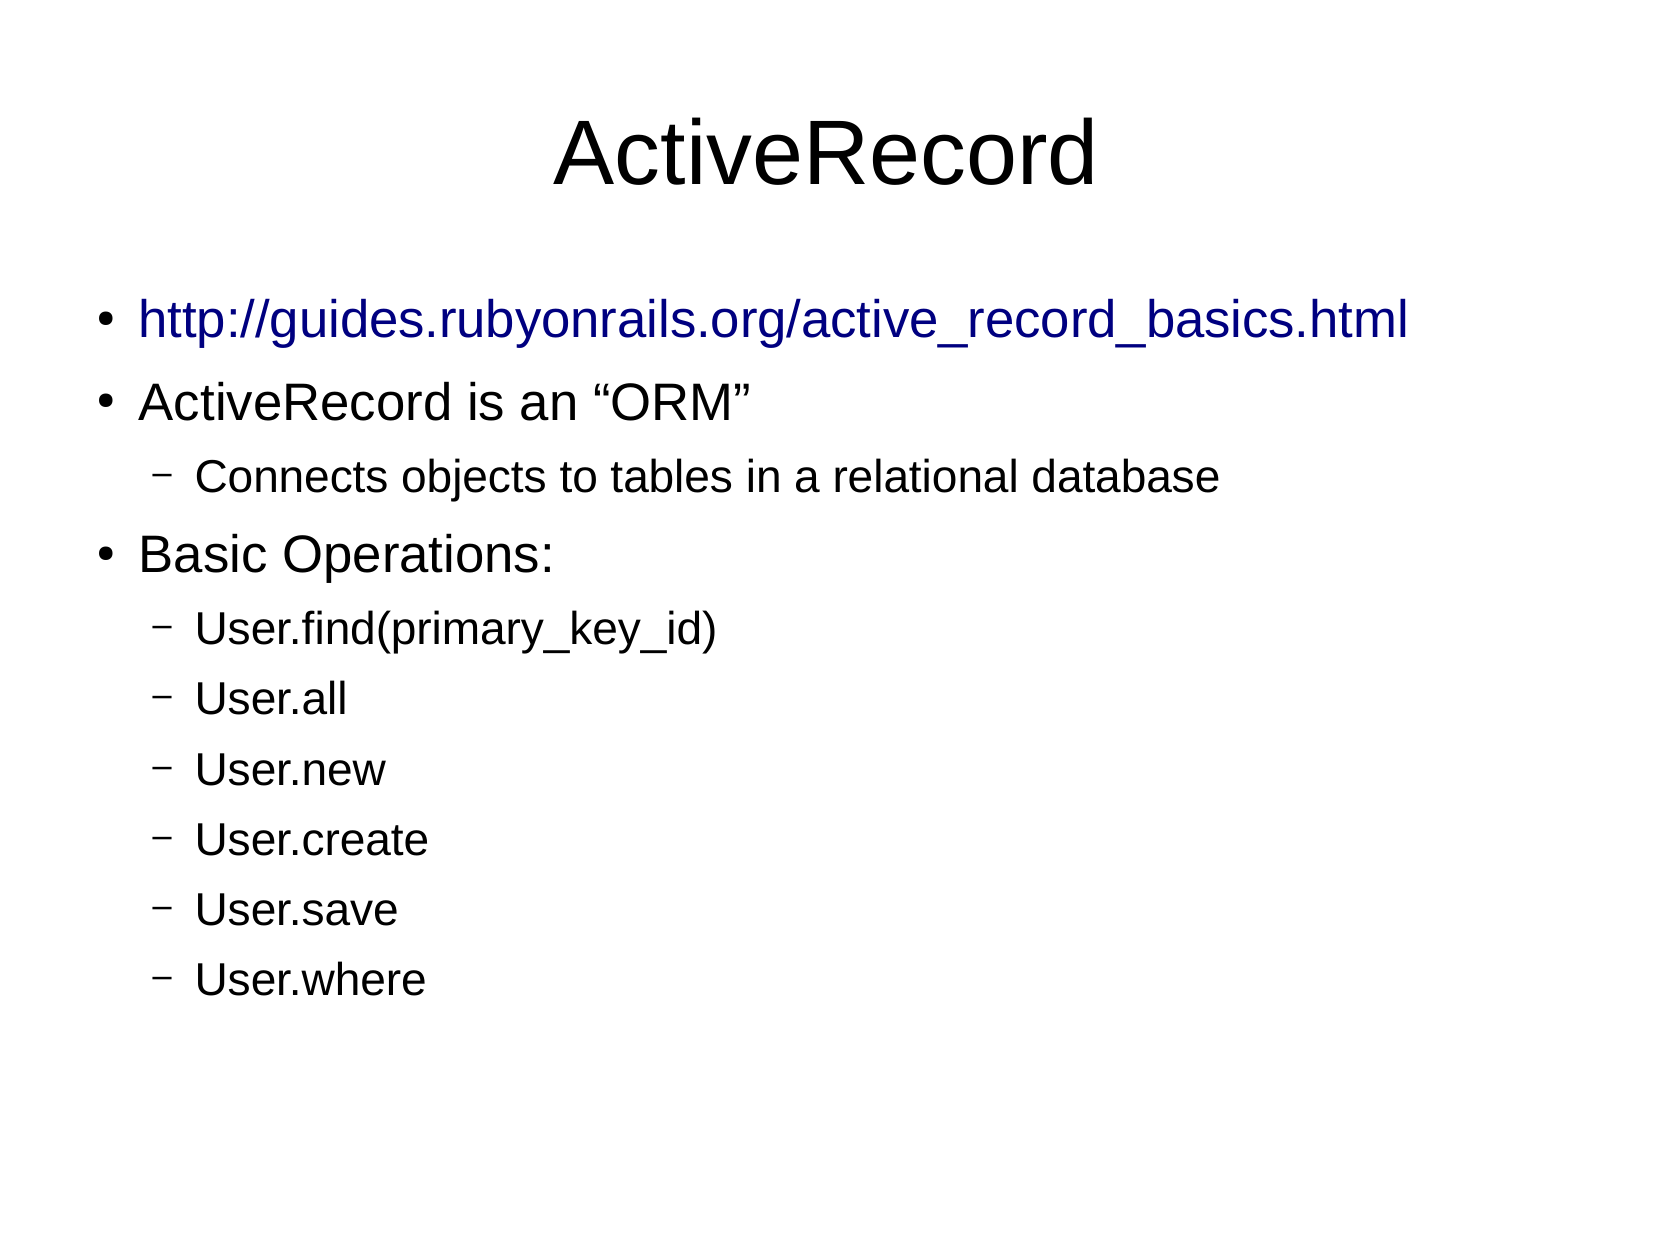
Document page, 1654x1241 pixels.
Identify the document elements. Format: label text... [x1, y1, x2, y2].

title ActiveRecord [82, 49, 1571, 257]
list http://guides.rubyonrails.org/active_record_basics.html ActiveRecord is an “ORM” Connects objects to tables in a relational database Basic Operations: User.find(primary_key_id) User.all User.new User.create User.save User.where [82, 290, 1571, 1010]
